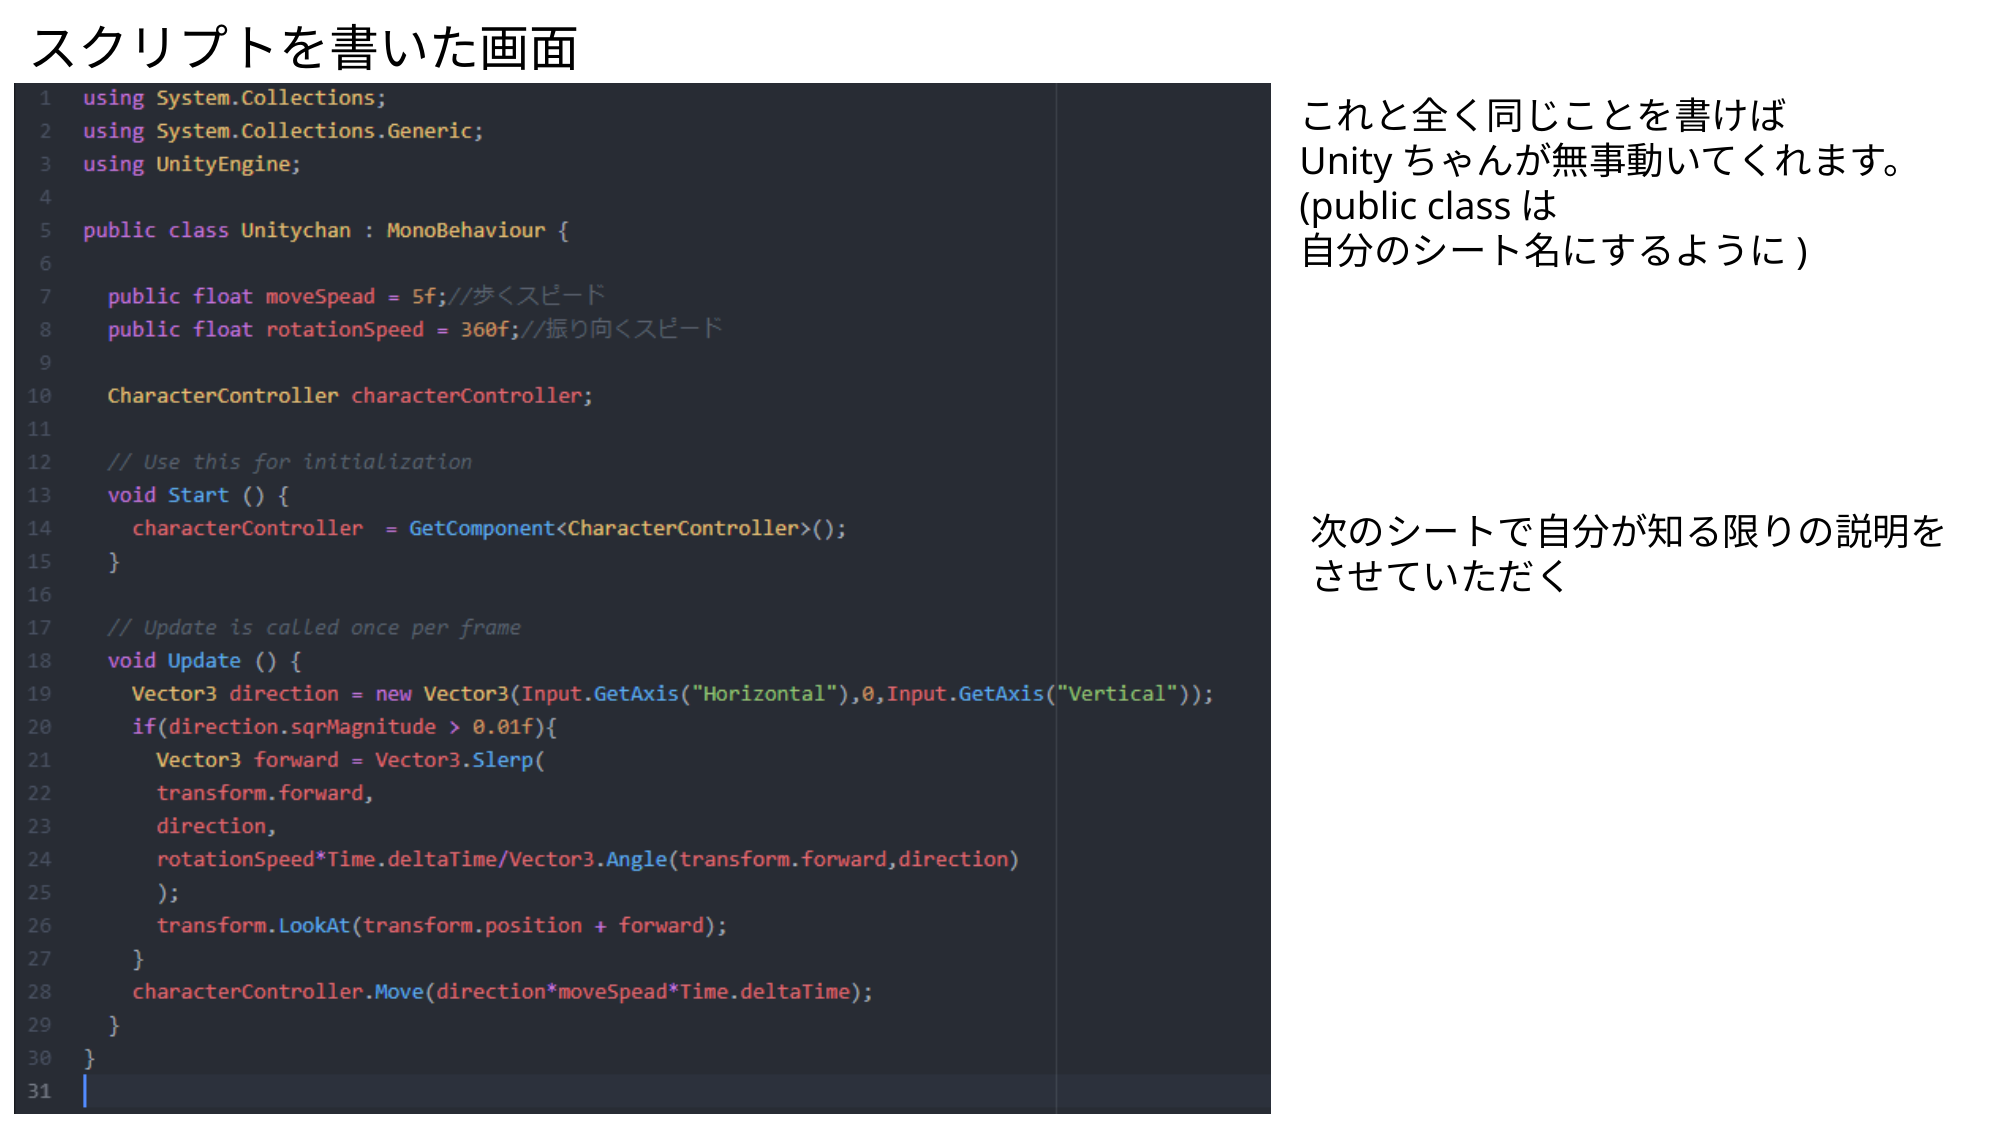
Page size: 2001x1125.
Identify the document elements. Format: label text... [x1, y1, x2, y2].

text_box これと全く同じことを書けば Unityちゃんが無事動いてくれます。 (public classは 自分のシート名にするように) [1284, 84, 1990, 282]
text_box スクリプトを書いた画面 [14, 9, 916, 83]
picture [14, 83, 1271, 1114]
text_box 次のシートで自分が知る限りの説明をさせていただく [1295, 500, 2000, 607]
